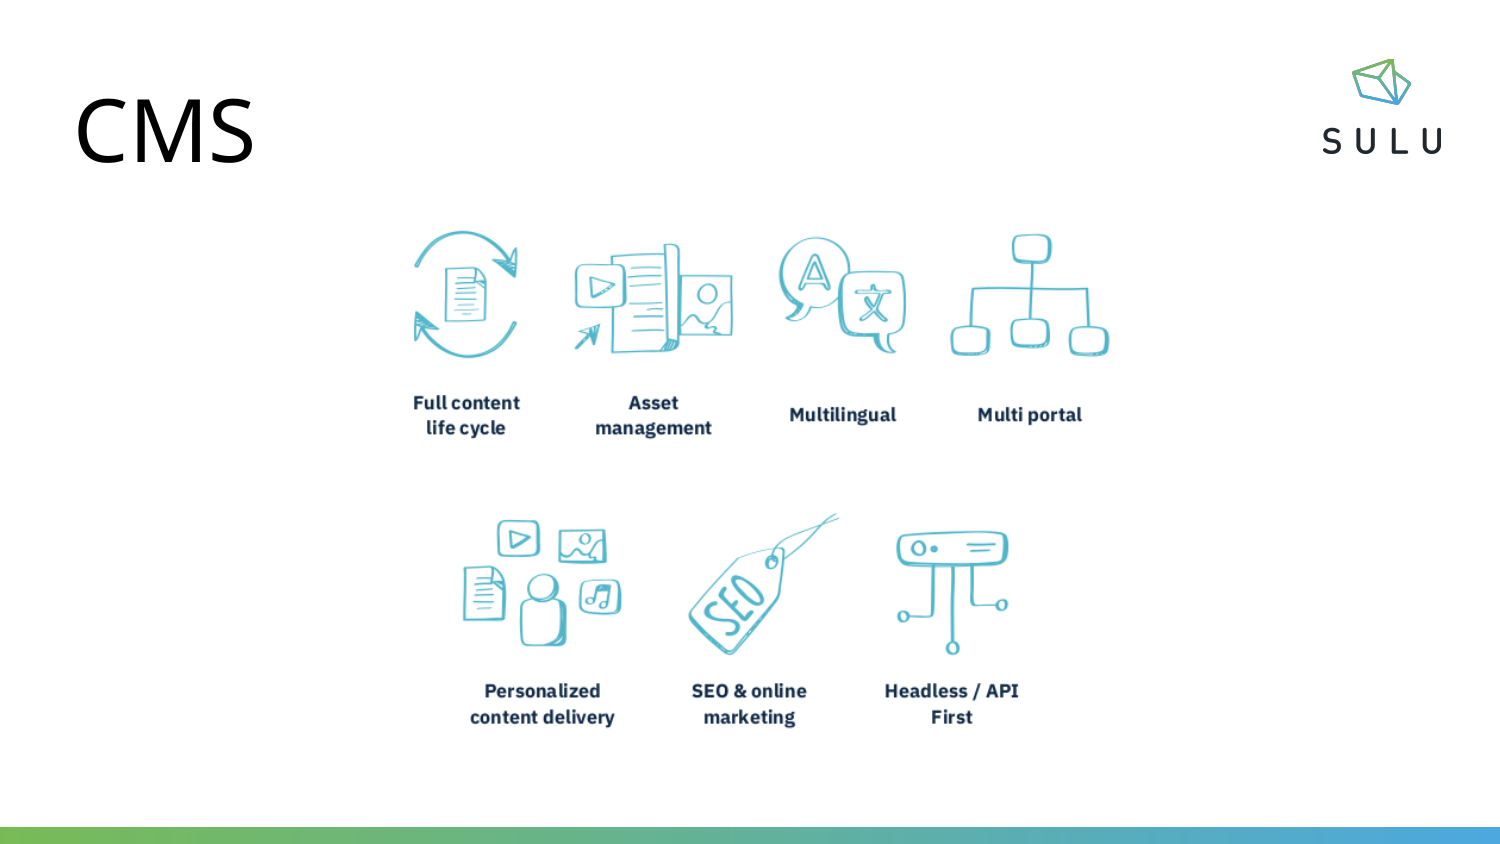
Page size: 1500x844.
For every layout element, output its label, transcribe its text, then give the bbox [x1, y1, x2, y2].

picture [1323, 59, 1441, 154]
title CMS [59, 59, 1317, 196]
picture [357, 188, 1143, 794]
